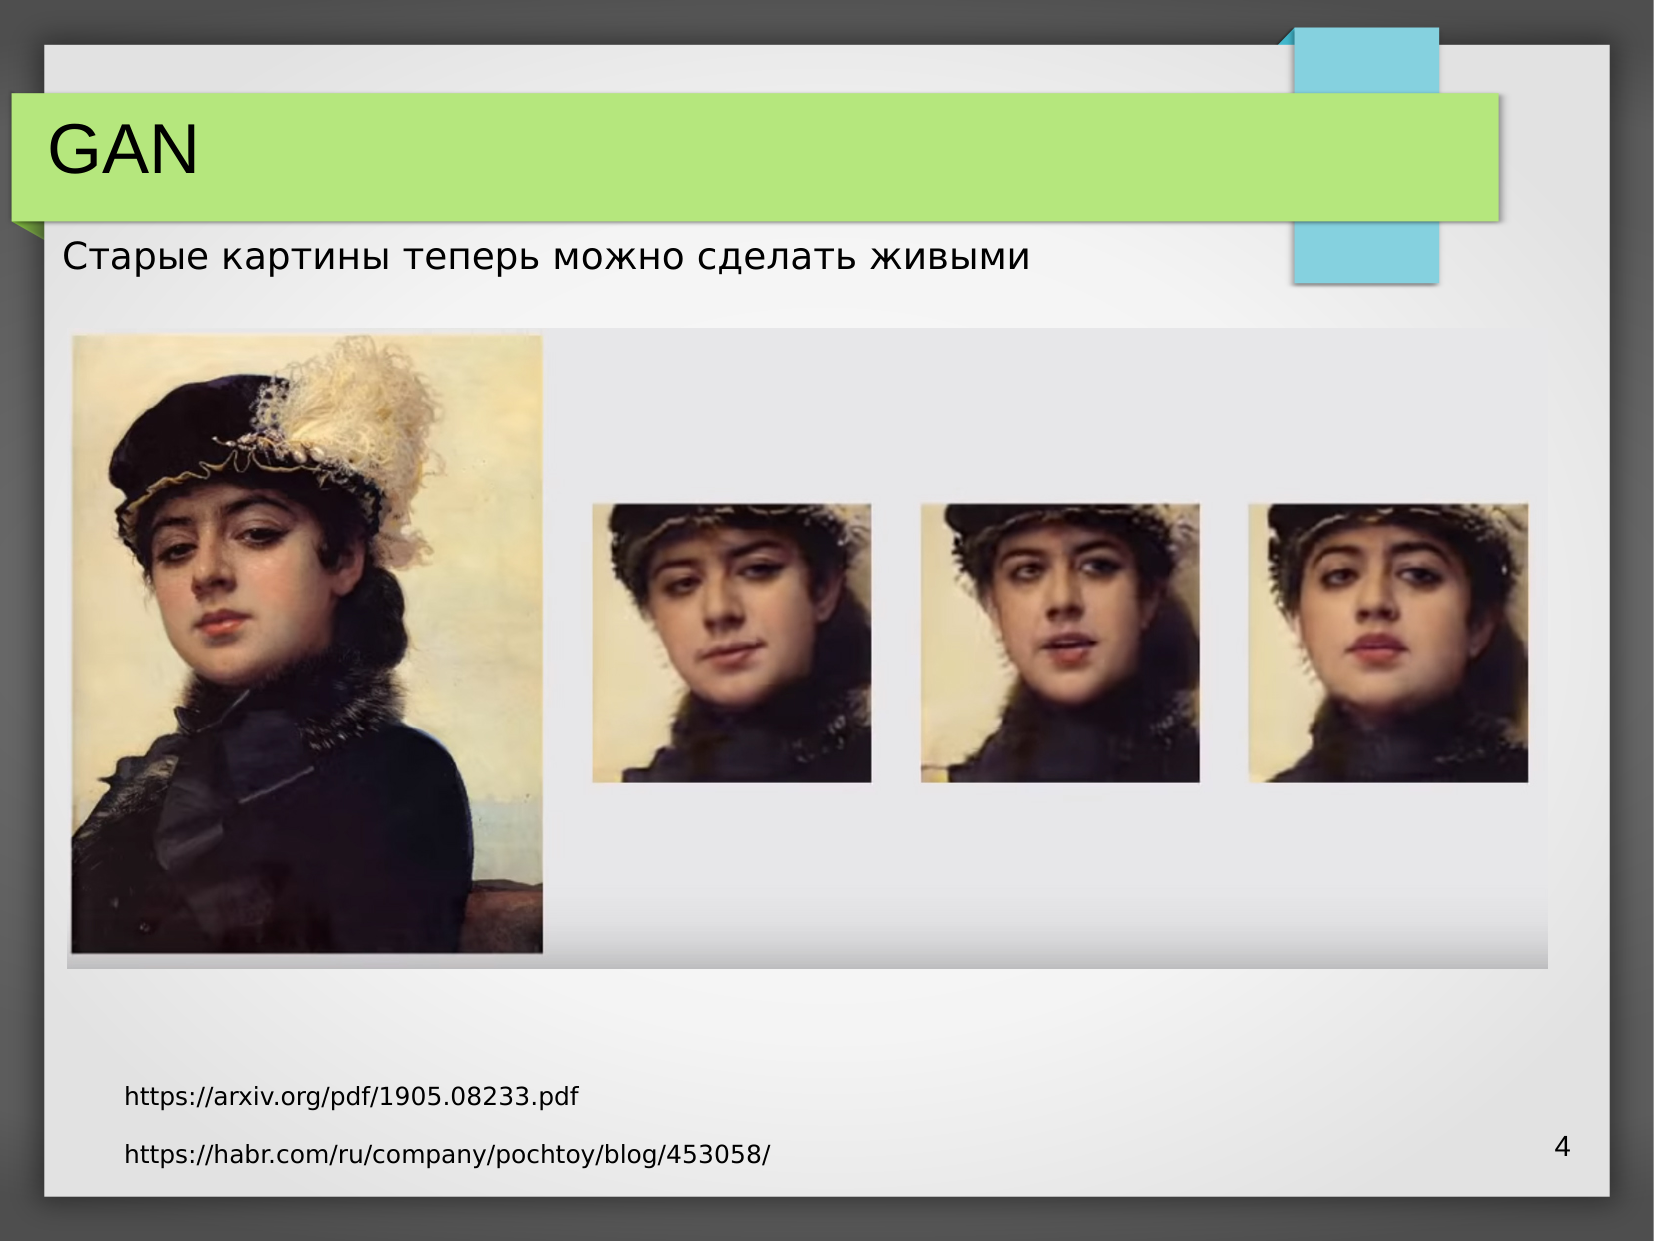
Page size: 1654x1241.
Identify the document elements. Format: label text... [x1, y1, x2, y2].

title GAN [47, 109, 1501, 189]
picture [0, 0, 1654, 1241]
text_box Старые картины теперь можно сделать живыми [47, 227, 1477, 296]
text_box https://arxiv.org/pdf/1905.08233.pdf https://habr.com/ru/company/pochtoy/blog/453058/ [109, 1074, 1371, 1178]
